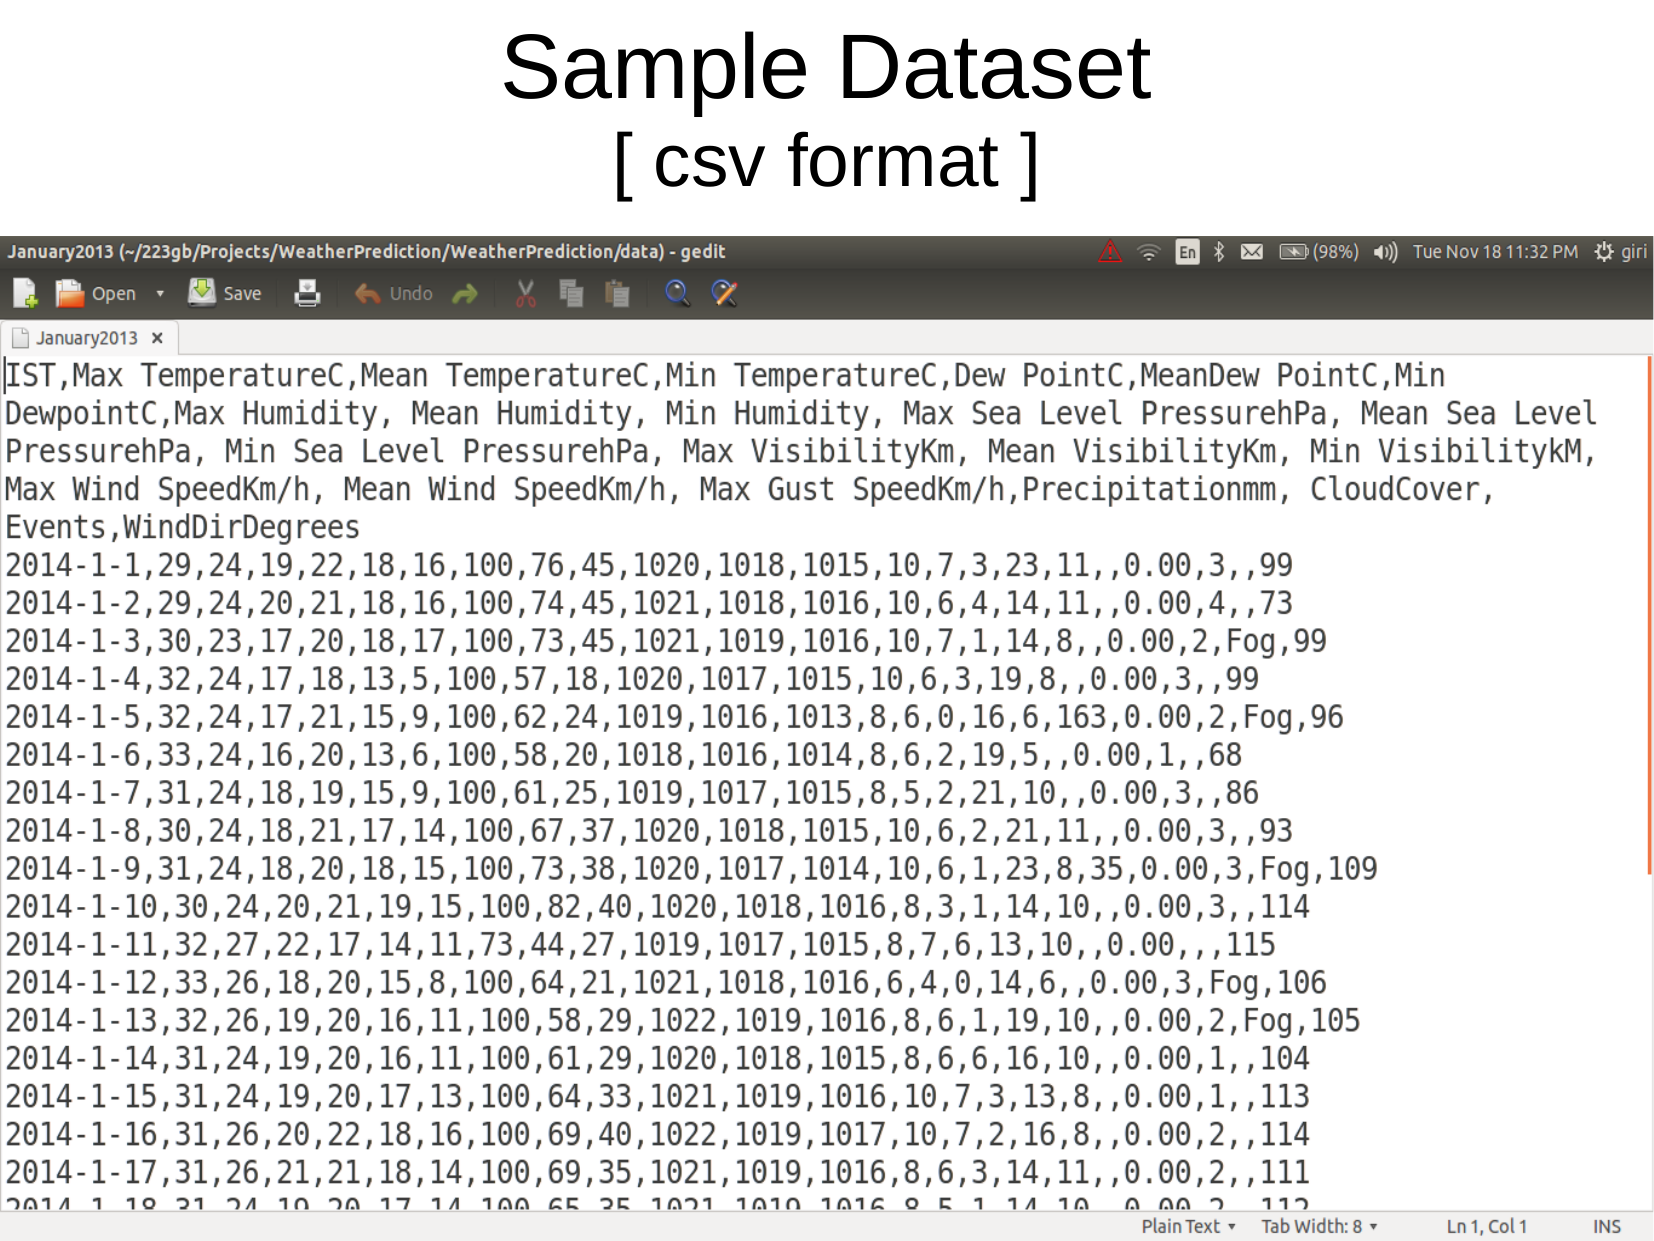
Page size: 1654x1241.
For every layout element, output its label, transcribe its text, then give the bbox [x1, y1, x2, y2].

picture [0, 236, 1654, 1241]
title Sample Dataset [ csv format ] [82, 5, 1571, 213]
